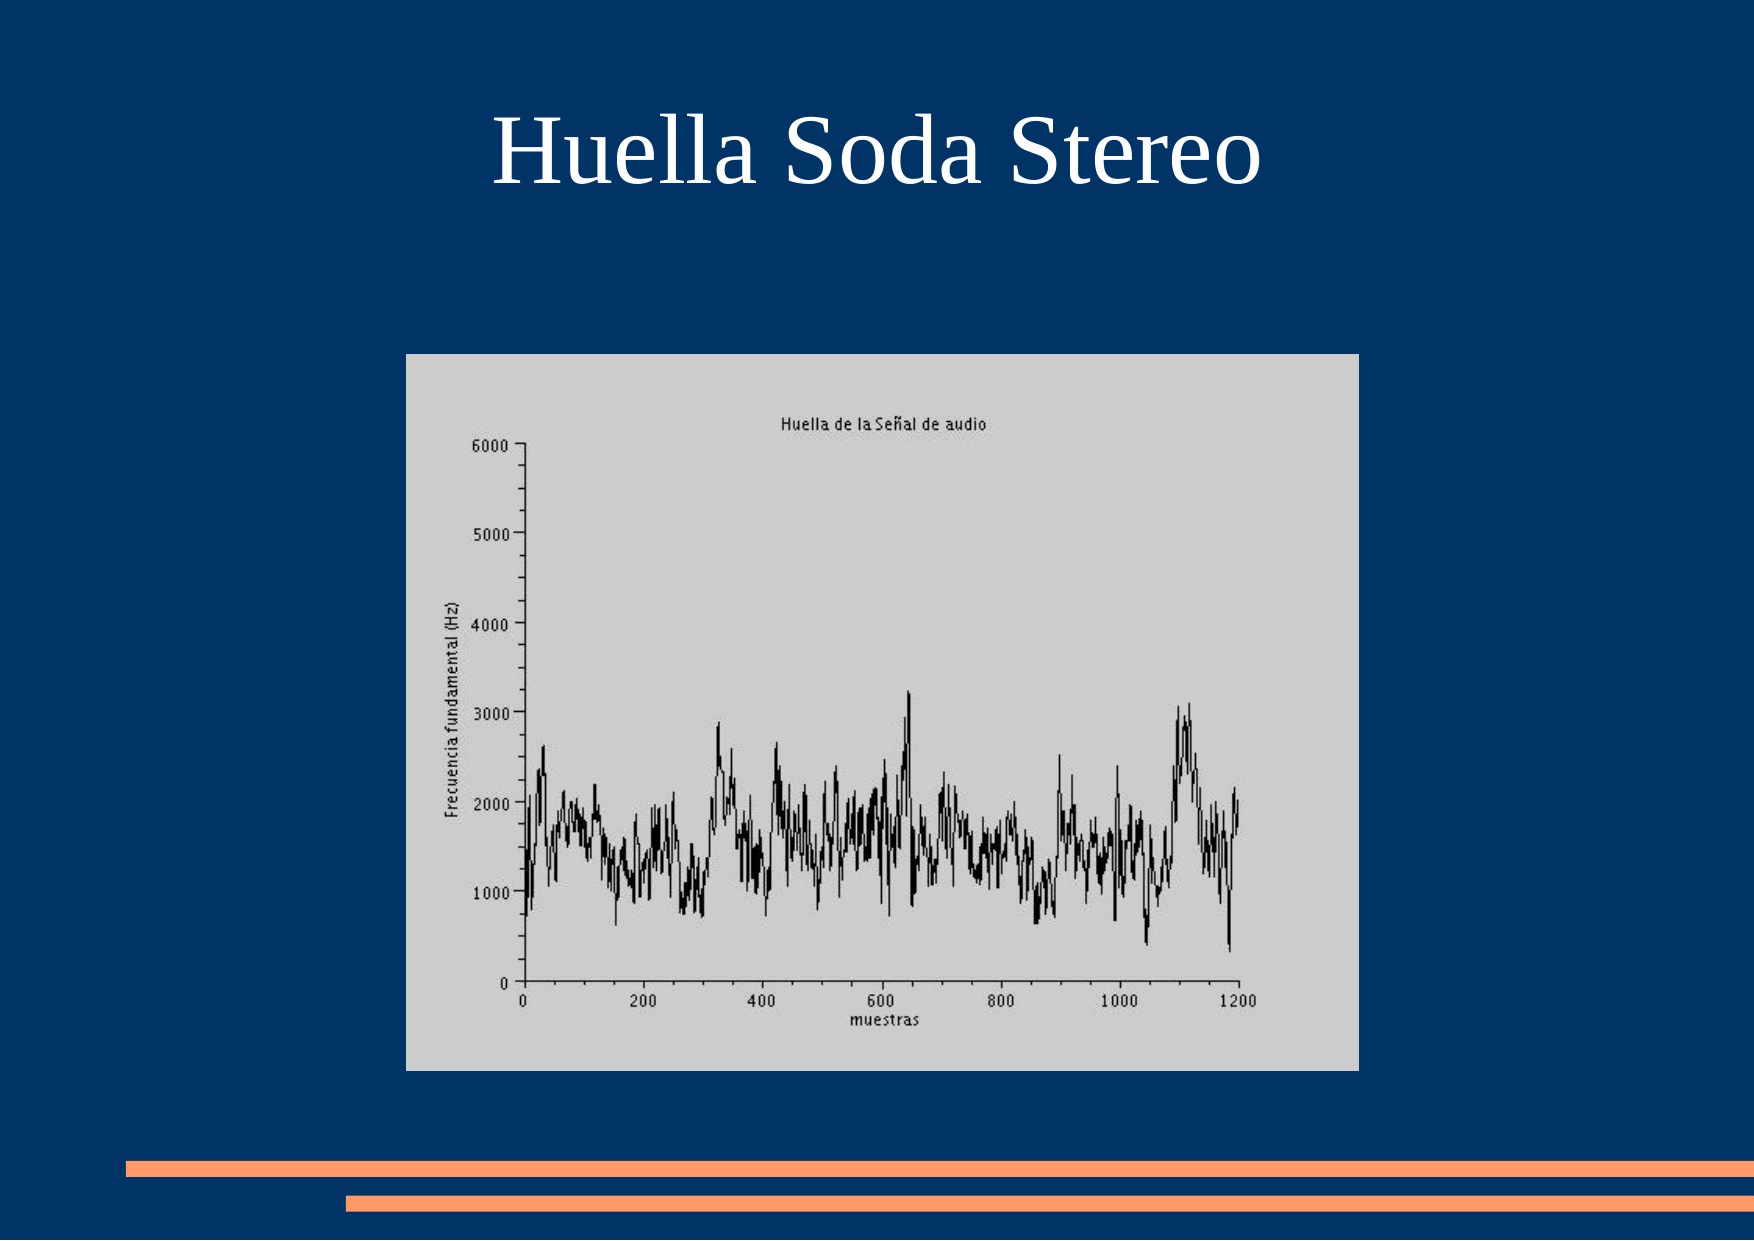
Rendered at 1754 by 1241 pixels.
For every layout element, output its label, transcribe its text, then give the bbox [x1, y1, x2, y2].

picture [406, 354, 1359, 1071]
chart [128, 322, 1656, 1133]
title Huella Soda Stereo [128, 46, 1627, 254]
